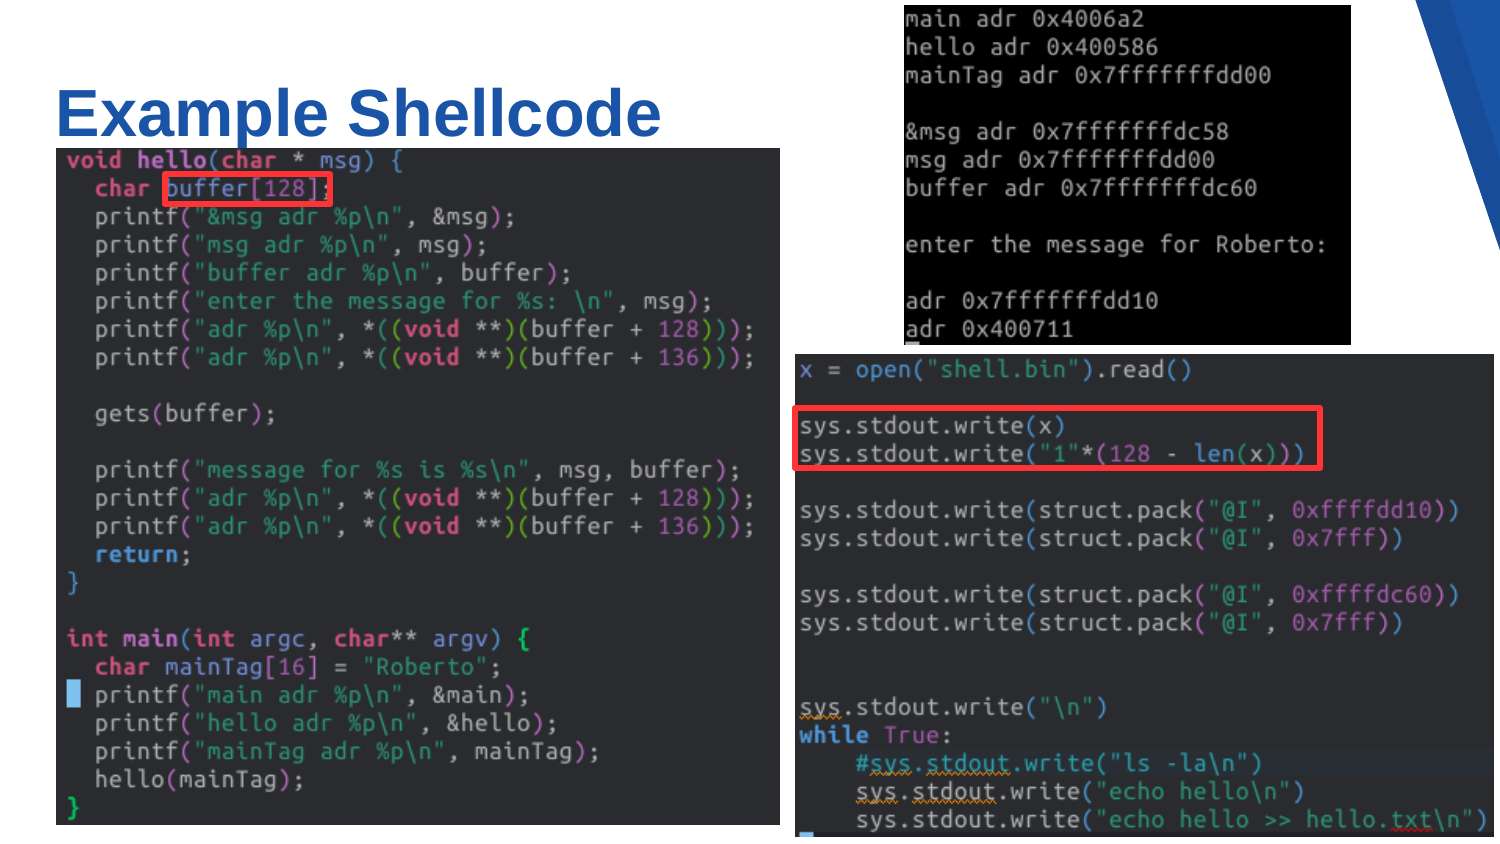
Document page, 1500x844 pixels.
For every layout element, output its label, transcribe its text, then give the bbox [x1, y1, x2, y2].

picture [904, 5, 1351, 346]
title Example Shellcode [40, 97, 904, 166]
picture [795, 354, 1494, 837]
picture [56, 148, 781, 826]
picture [798, 411, 1317, 465]
